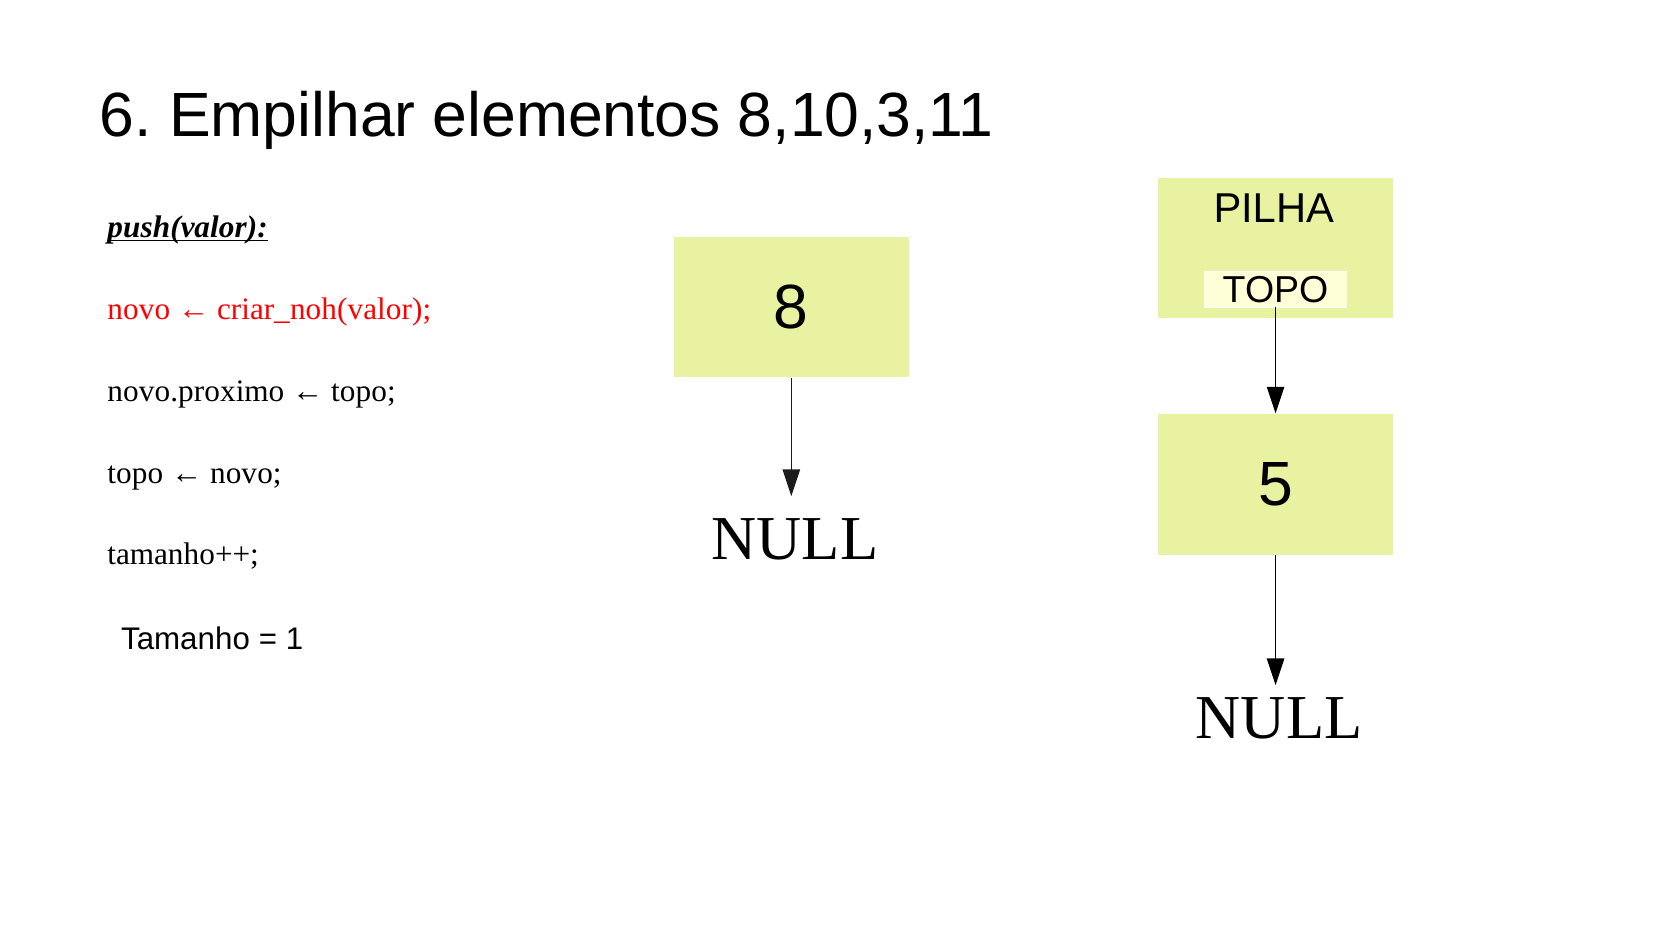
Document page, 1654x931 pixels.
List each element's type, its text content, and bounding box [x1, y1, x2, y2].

text_box [1157, 177, 1394, 319]
text_box NULL [1181, 675, 1382, 756]
text_box 5 [1157, 413, 1394, 556]
text_box 8 [673, 236, 910, 378]
text_box NULL [696, 496, 894, 574]
text_box TOPO [1204, 271, 1347, 308]
text_box Tamanho = 1 [106, 614, 321, 664]
text_box push(valor): novo ← criar_noh(valor); novo.proximo ← topo; topo ← novo; tamanho++; [92, 199, 544, 579]
title 6. Empilhar elementos 8,10,3,11 [82, 37, 1571, 193]
text_box PILHA [1198, 177, 1353, 239]
